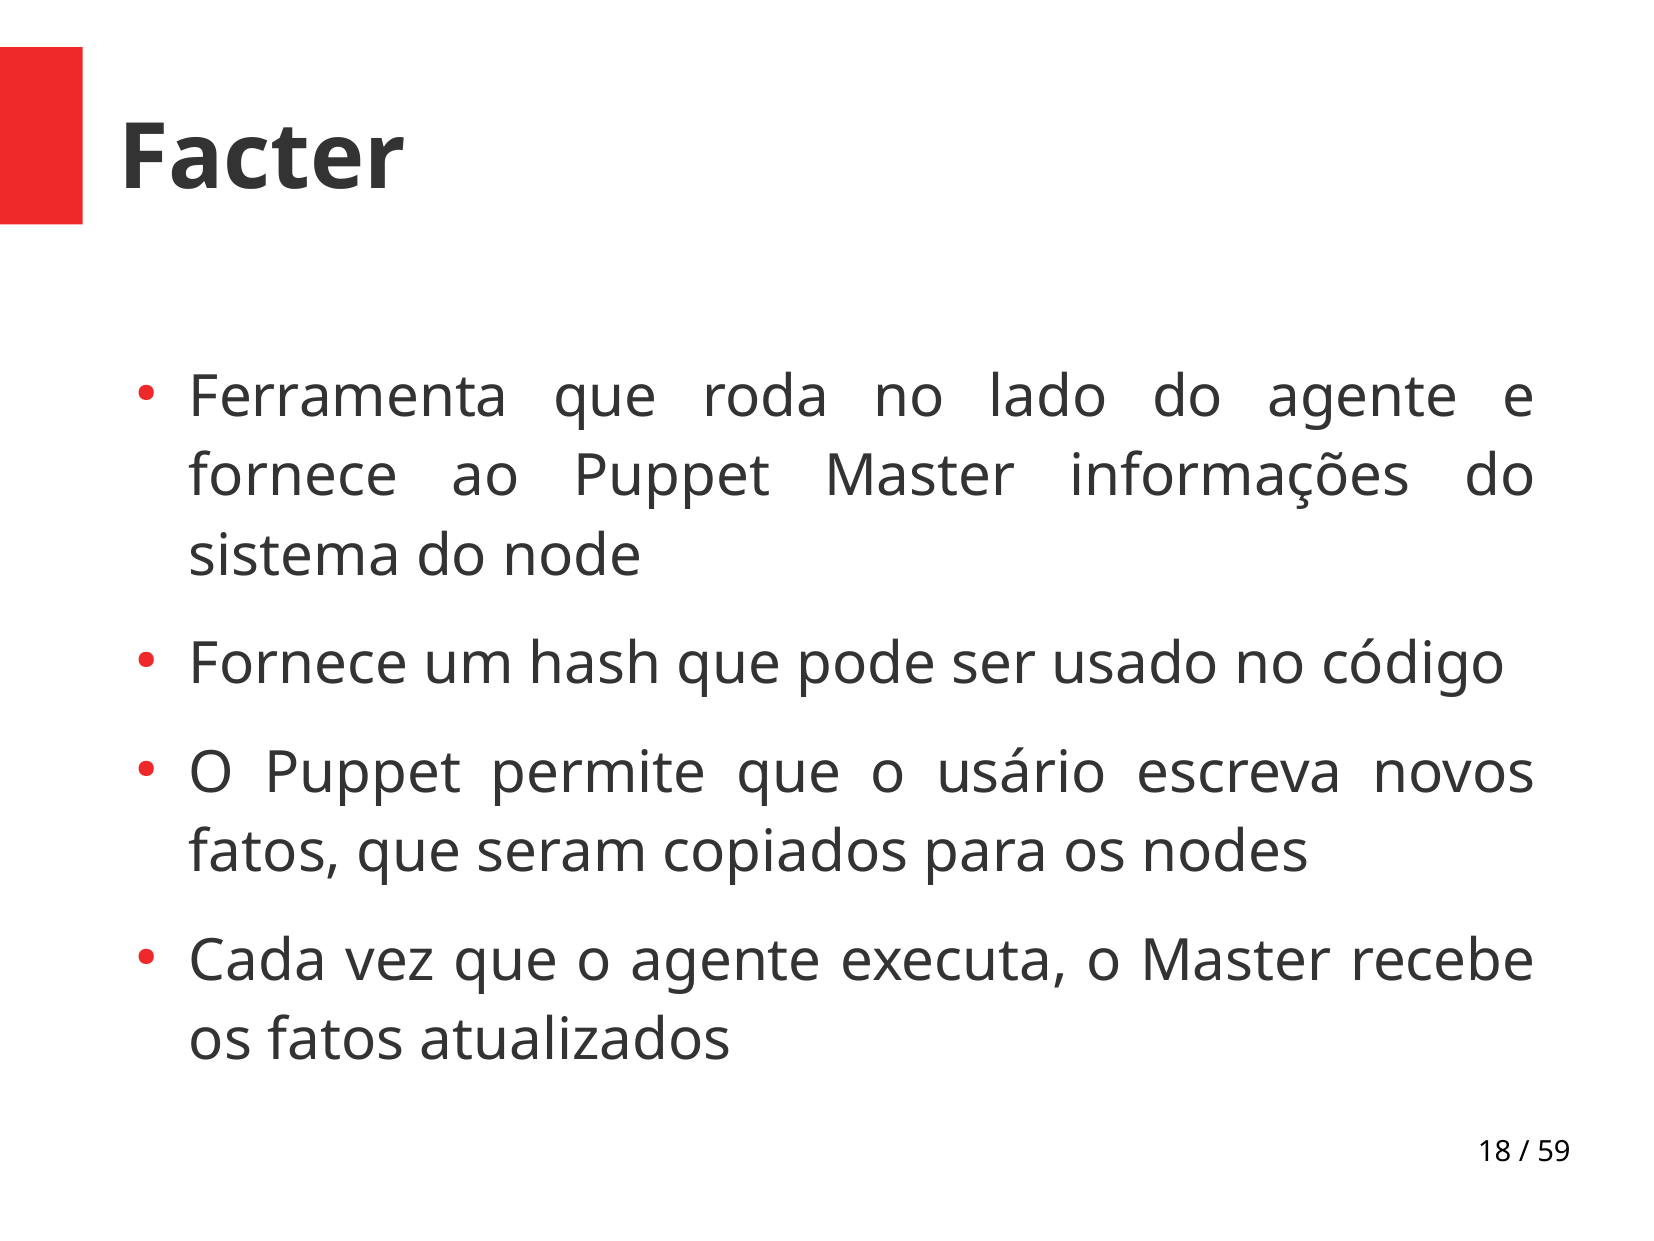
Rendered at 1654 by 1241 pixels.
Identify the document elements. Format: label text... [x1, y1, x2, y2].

title Facter [118, 49, 1571, 257]
list Ferramenta que roda no lado do agente e fornece ao Puppet Master informações do sistema do node Fornece um hash que pode ser usado no código O Puppet permite que o usário escreva novos fatos, que seram copiados para os nodes Cada vez que o agente executa, o Master recebe os fatos atualizados [118, 354, 1536, 1074]
